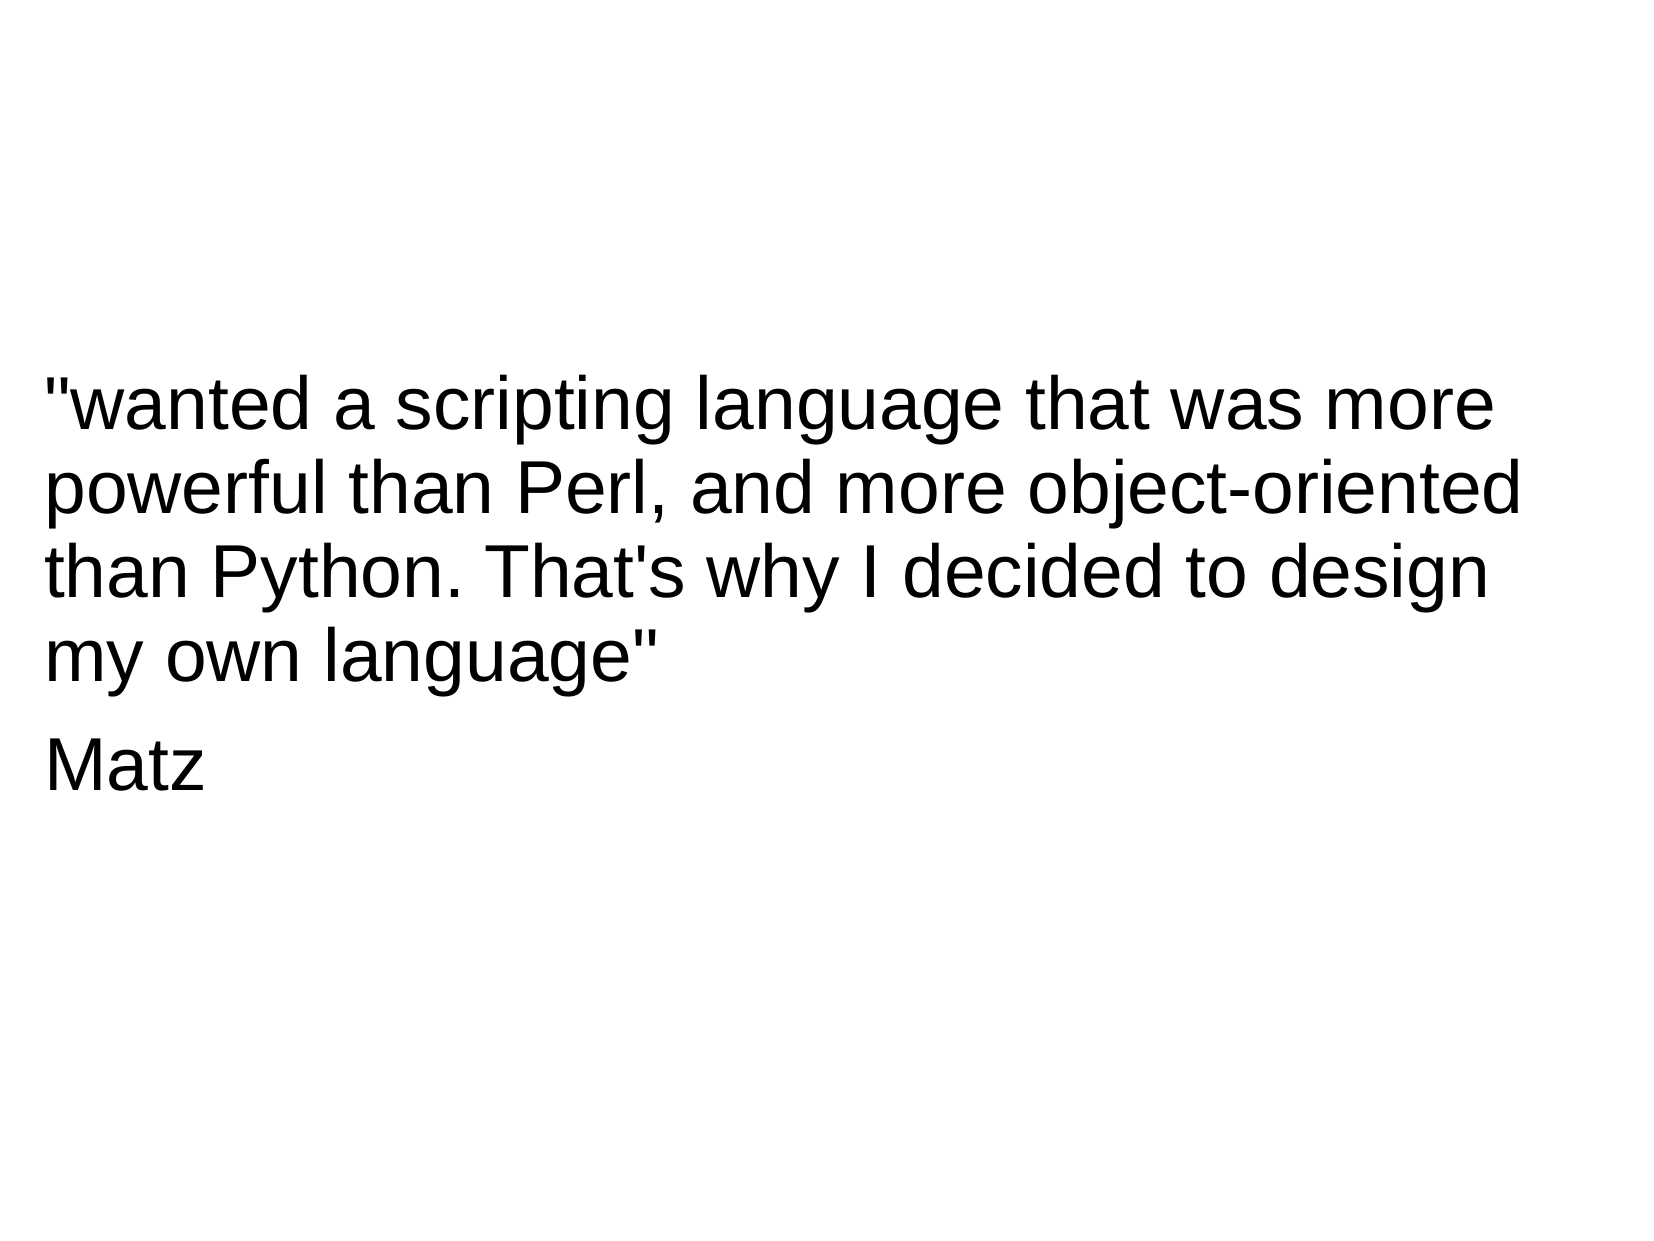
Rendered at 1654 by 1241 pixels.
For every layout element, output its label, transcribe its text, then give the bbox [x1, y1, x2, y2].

text_box "wanted a scripting language that was more powerful than Perl, and more object-oriented than Python. That's why I decided to design my own language" Matz [29, 354, 1599, 814]
